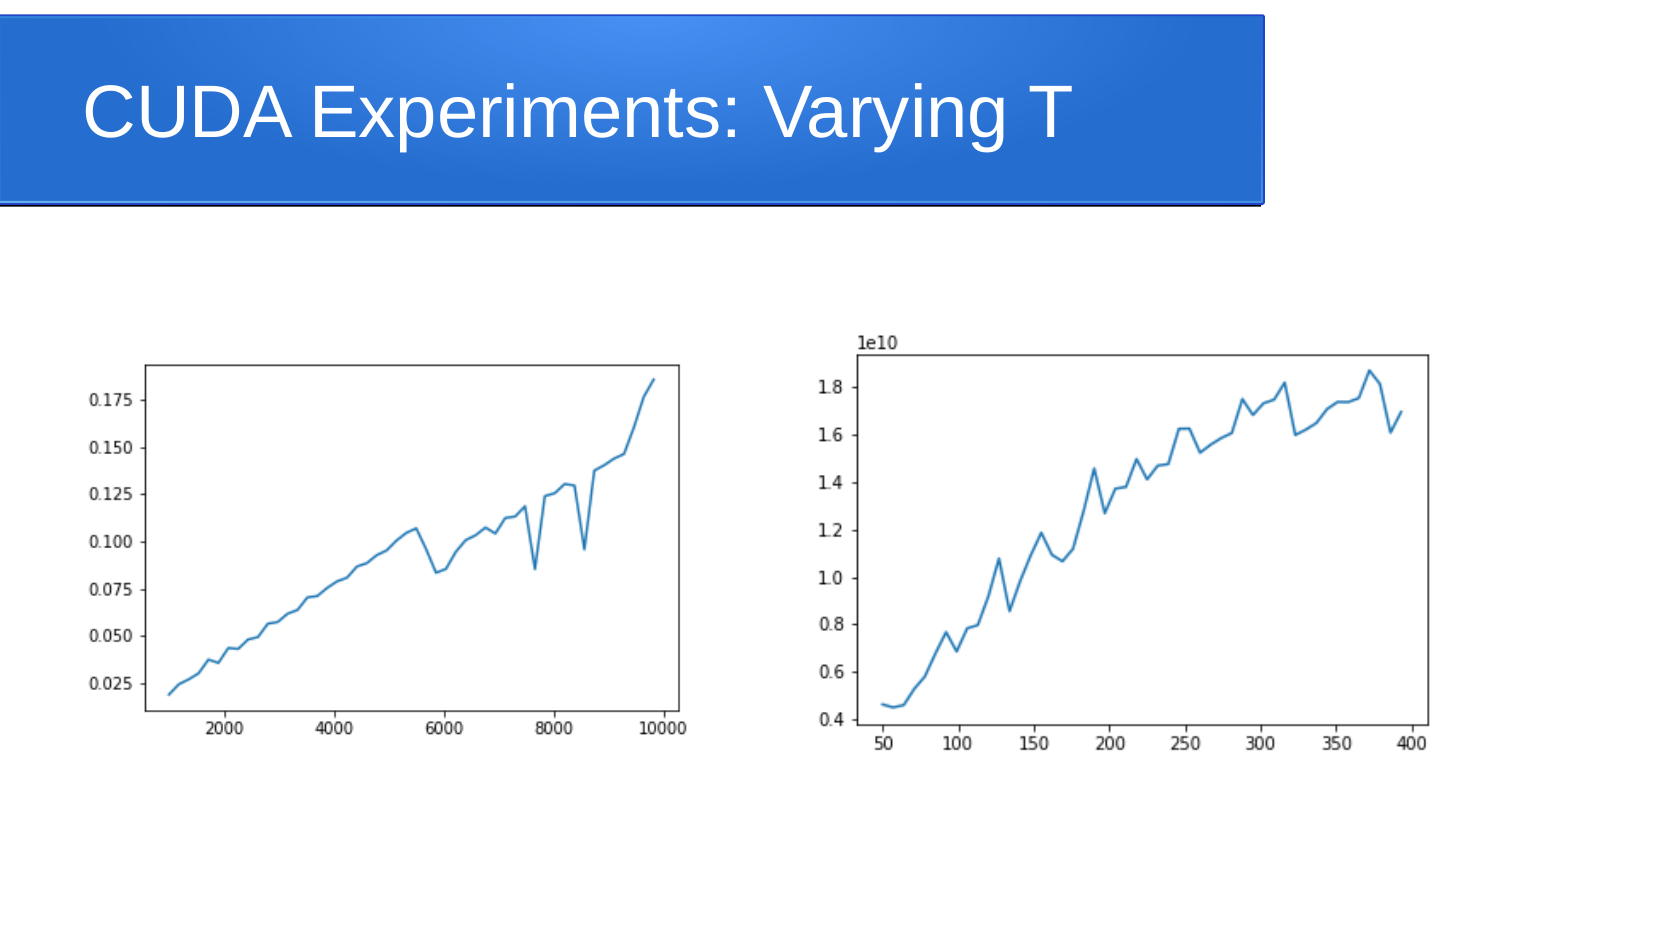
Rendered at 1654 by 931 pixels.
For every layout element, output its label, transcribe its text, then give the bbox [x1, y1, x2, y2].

title CUDA Experiments: Varying T [82, 35, 1235, 189]
picture [765, 295, 1501, 786]
picture [59, 309, 747, 768]
